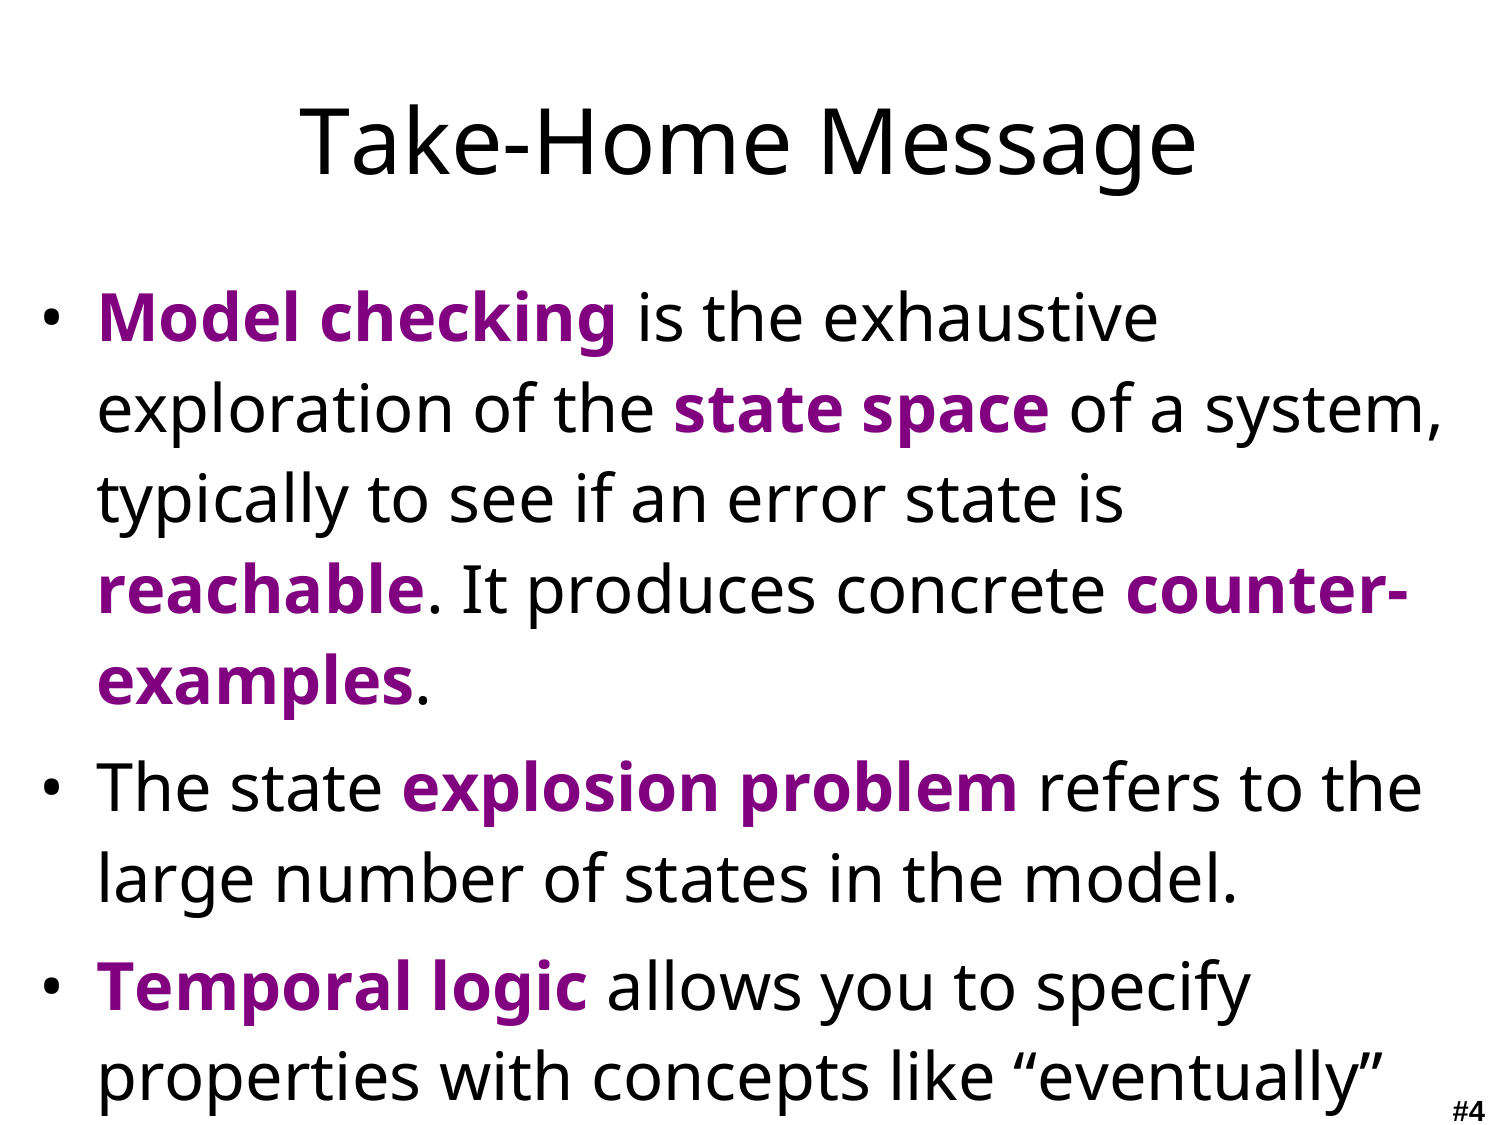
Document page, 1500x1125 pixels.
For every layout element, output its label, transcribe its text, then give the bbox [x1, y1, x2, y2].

title Take-Home Message [24, 45, 1476, 233]
list Model checking is the exhaustive exploration of the state space of a system, typically to see if an error state is reachable. It produces concrete counter-examples. The state explosion problem refers to the large number of states in the model. Temporal logic allows you to specify properties with concepts like “eventually” and “always”. [24, 262, 1476, 1101]
